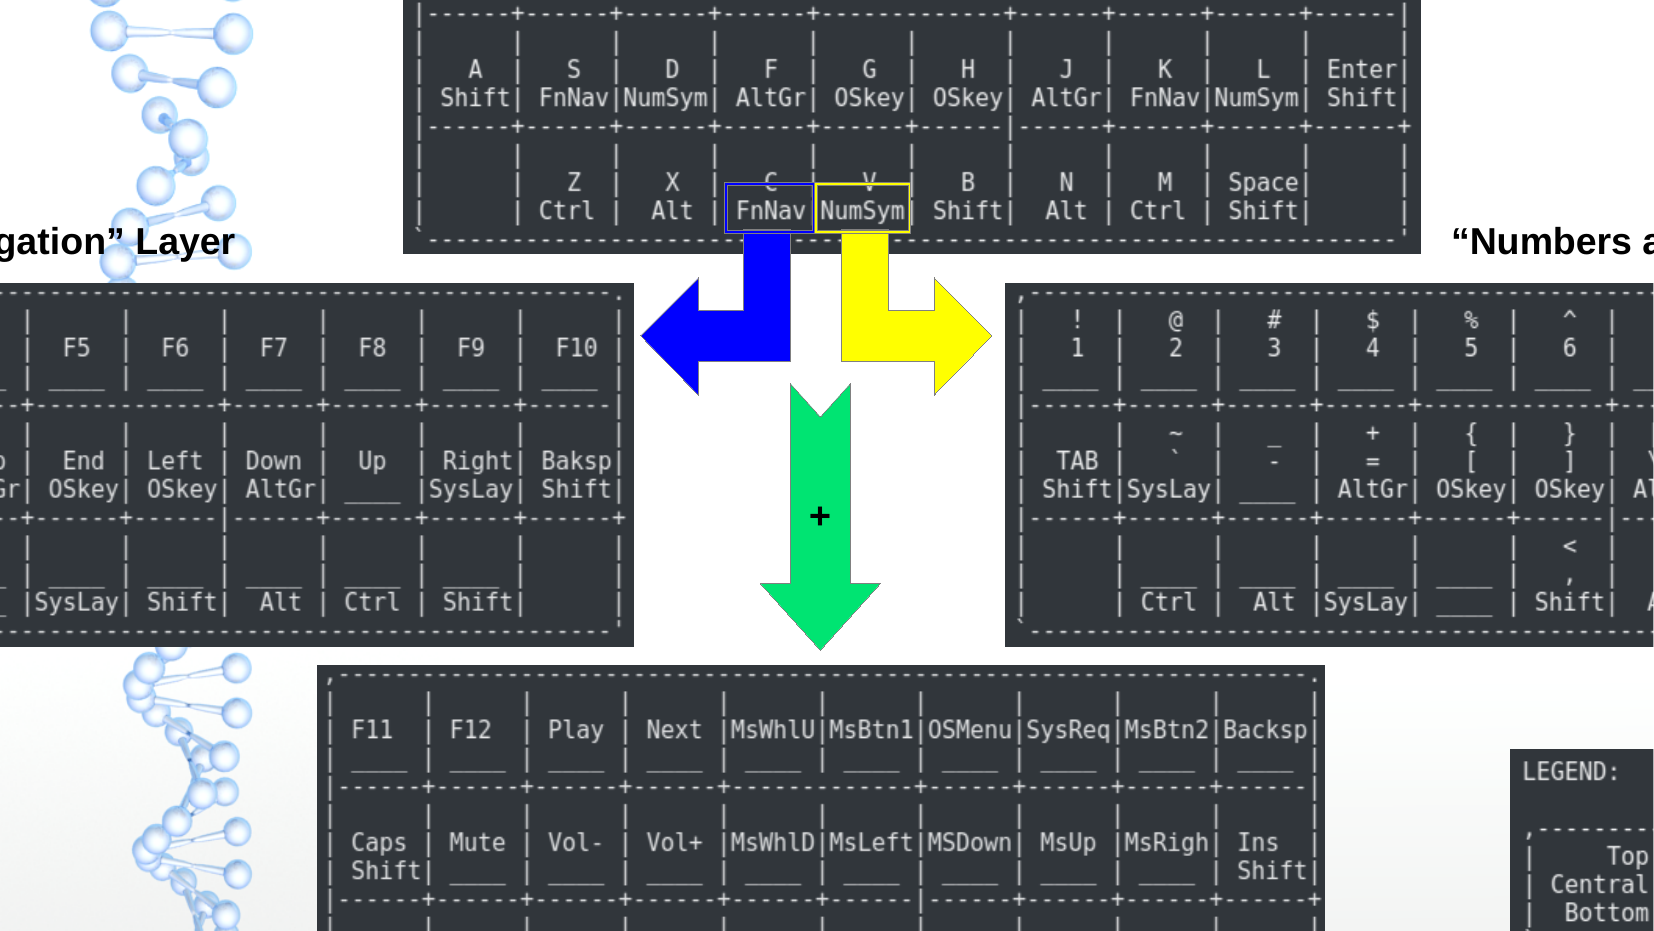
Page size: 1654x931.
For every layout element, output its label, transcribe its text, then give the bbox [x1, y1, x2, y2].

text_box “Function and Navigation” Layer [0, 213, 251, 271]
picture [0, 0, 1654, 931]
text_box “Numbers and Symbols” Layer [1436, 213, 1654, 271]
text_box + [760, 383, 881, 651]
text_box [640, 182, 992, 396]
